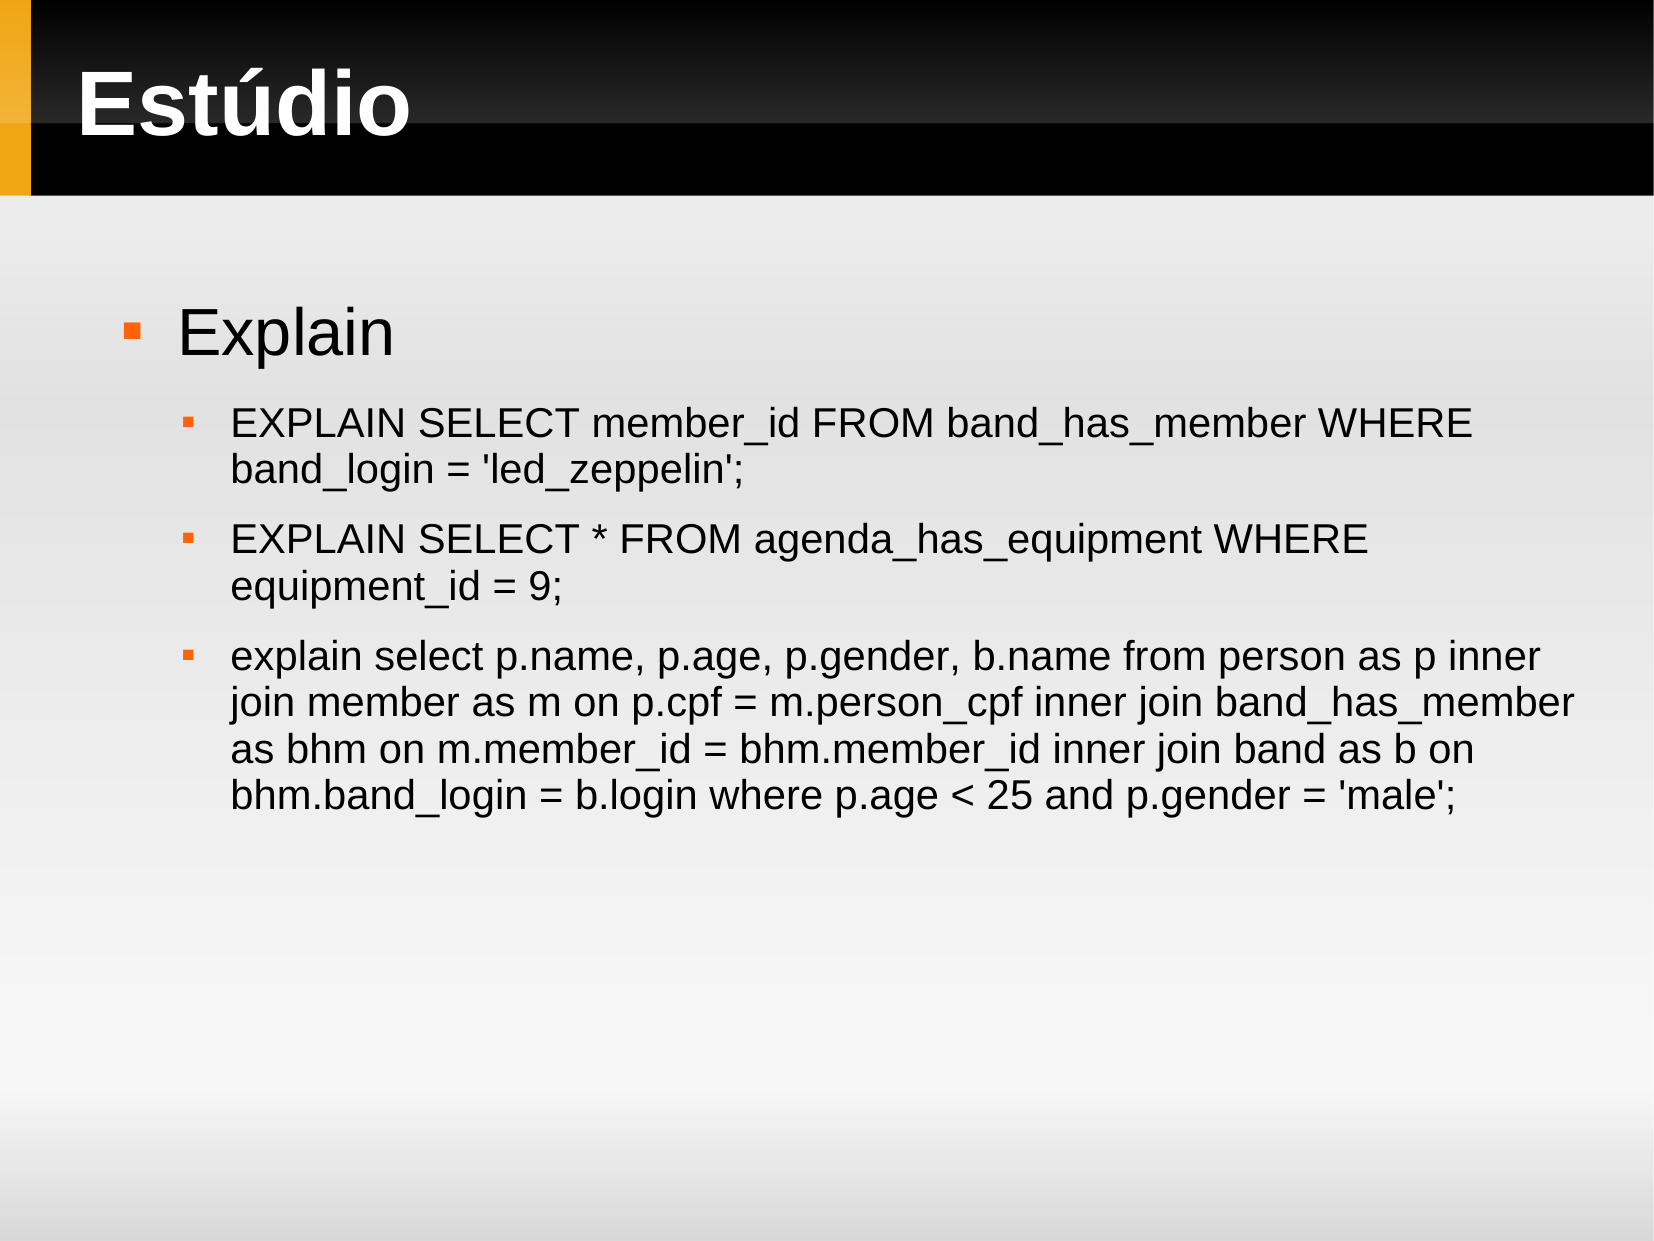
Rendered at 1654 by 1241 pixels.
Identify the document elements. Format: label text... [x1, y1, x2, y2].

picture [0, 0, 1654, 1241]
list Explain EXPLAIN SELECT member_id FROM band_has_member WHERE band_login = 'led_zeppelin'; EXPLAIN SELECT * FROM agenda_has_equipment WHERE equipment_id = 9; explain select p.name, p.age, p.gender, b.name from person as p inner join member as m on p.cpf = m.person_cpf inner join band_has_member as bhm on m.member_id = bhm.member_id inner join band as b on bhm.band_login = b.login where p.age < 25 and p.gender = 'male'; [88, 295, 1577, 1114]
title Estúdio [76, 0, 1565, 208]
